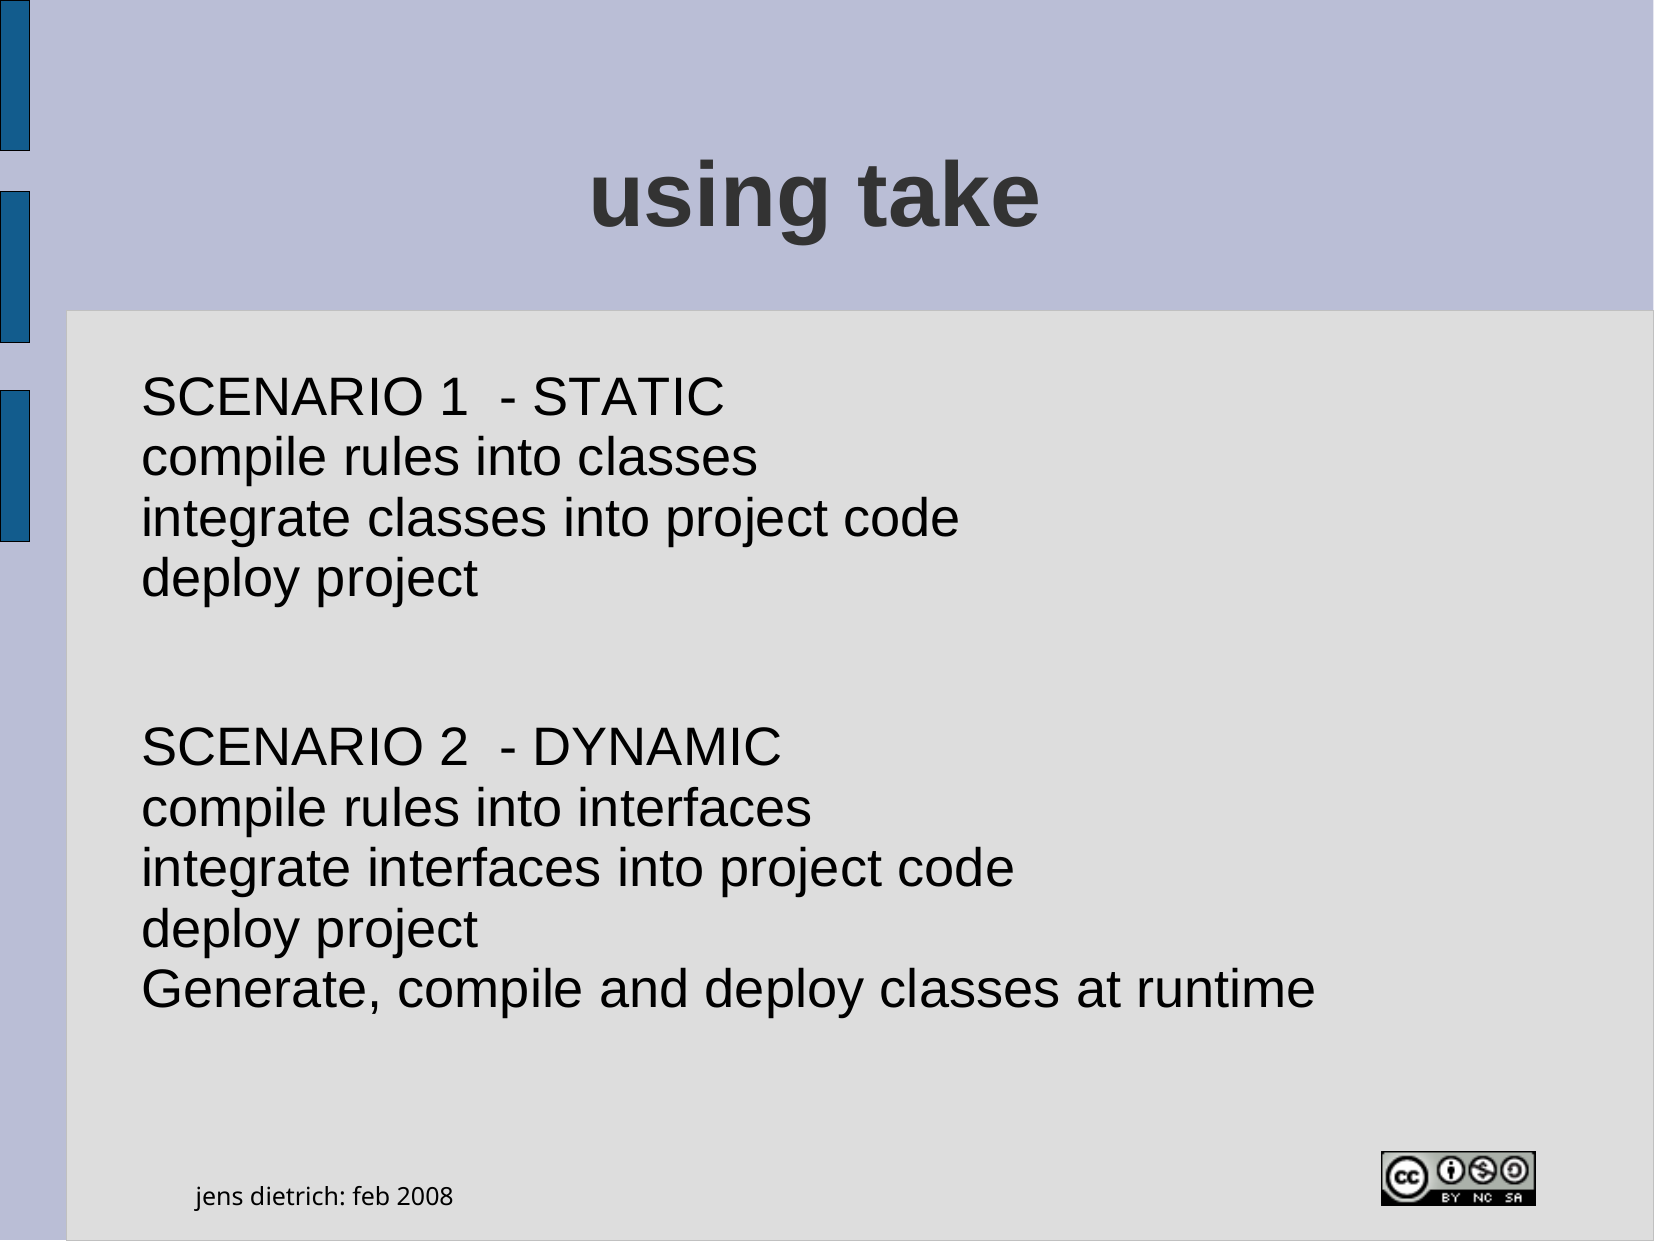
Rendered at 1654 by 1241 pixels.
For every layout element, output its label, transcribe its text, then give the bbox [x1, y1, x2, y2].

list SCENARIO 2 - DYNAMIC compile rules into interfaces integrate interfaces into project code deploy project Generate, compile and deploy classes at runtime [123, 716, 1536, 1020]
title using take [121, 91, 1534, 299]
picture [1381, 1151, 1536, 1206]
list SCENARIO 1 - STATIC compile rules into classes integrate classes into project code deploy project [123, 366, 1536, 612]
